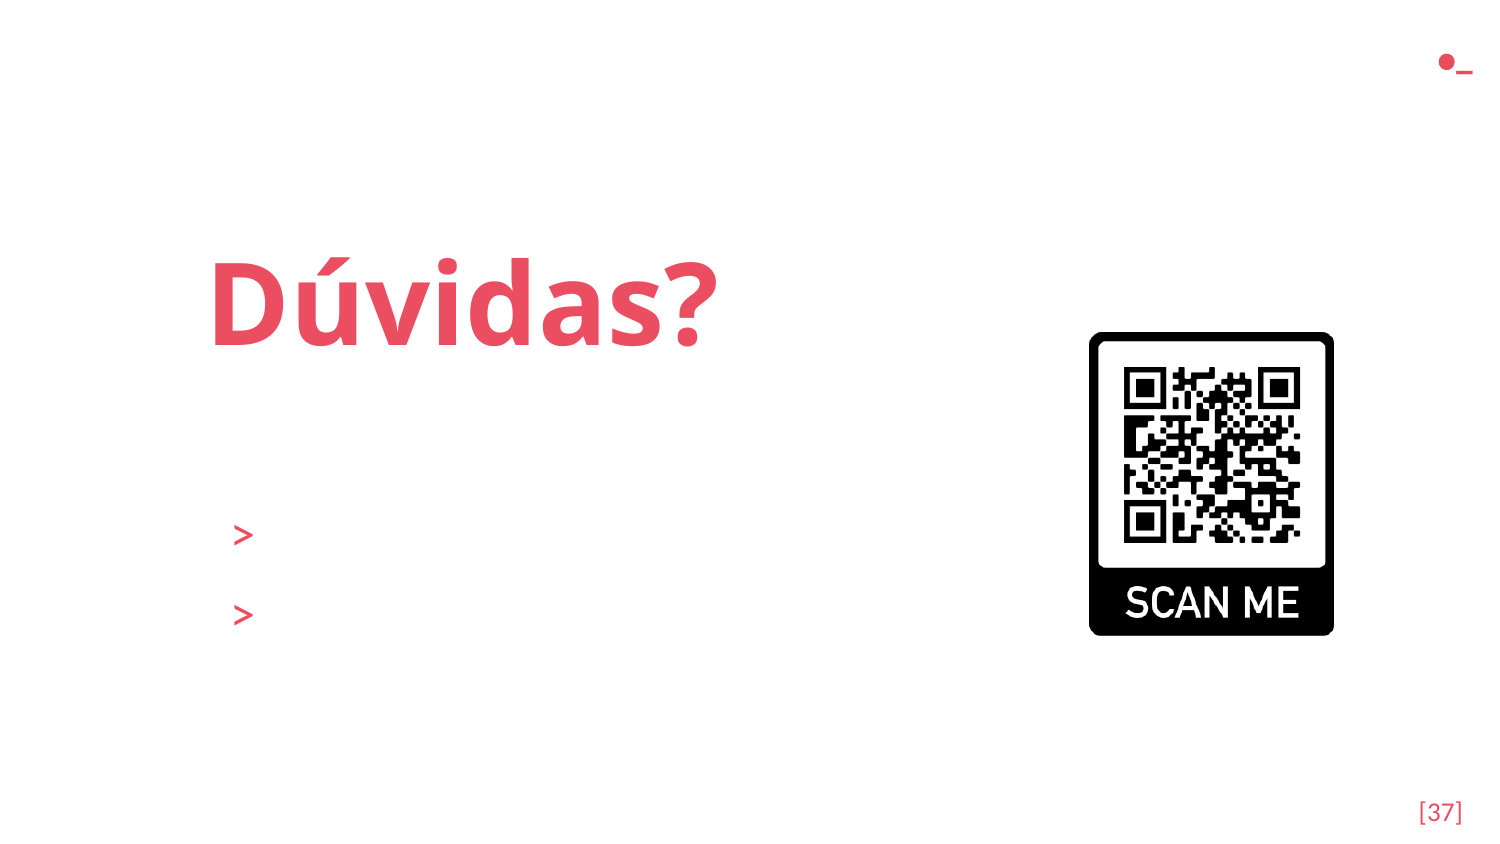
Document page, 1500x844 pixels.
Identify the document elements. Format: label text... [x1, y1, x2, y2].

text_box Dúvidas? [190, 216, 1270, 366]
picture [1089, 332, 1334, 636]
slide_number [37] [1403, 779, 1494, 844]
text_box > Fórum/Artigos > Comunidade Online (Discord) [190, 485, 920, 636]
picture [1333, 19, 1473, 75]
